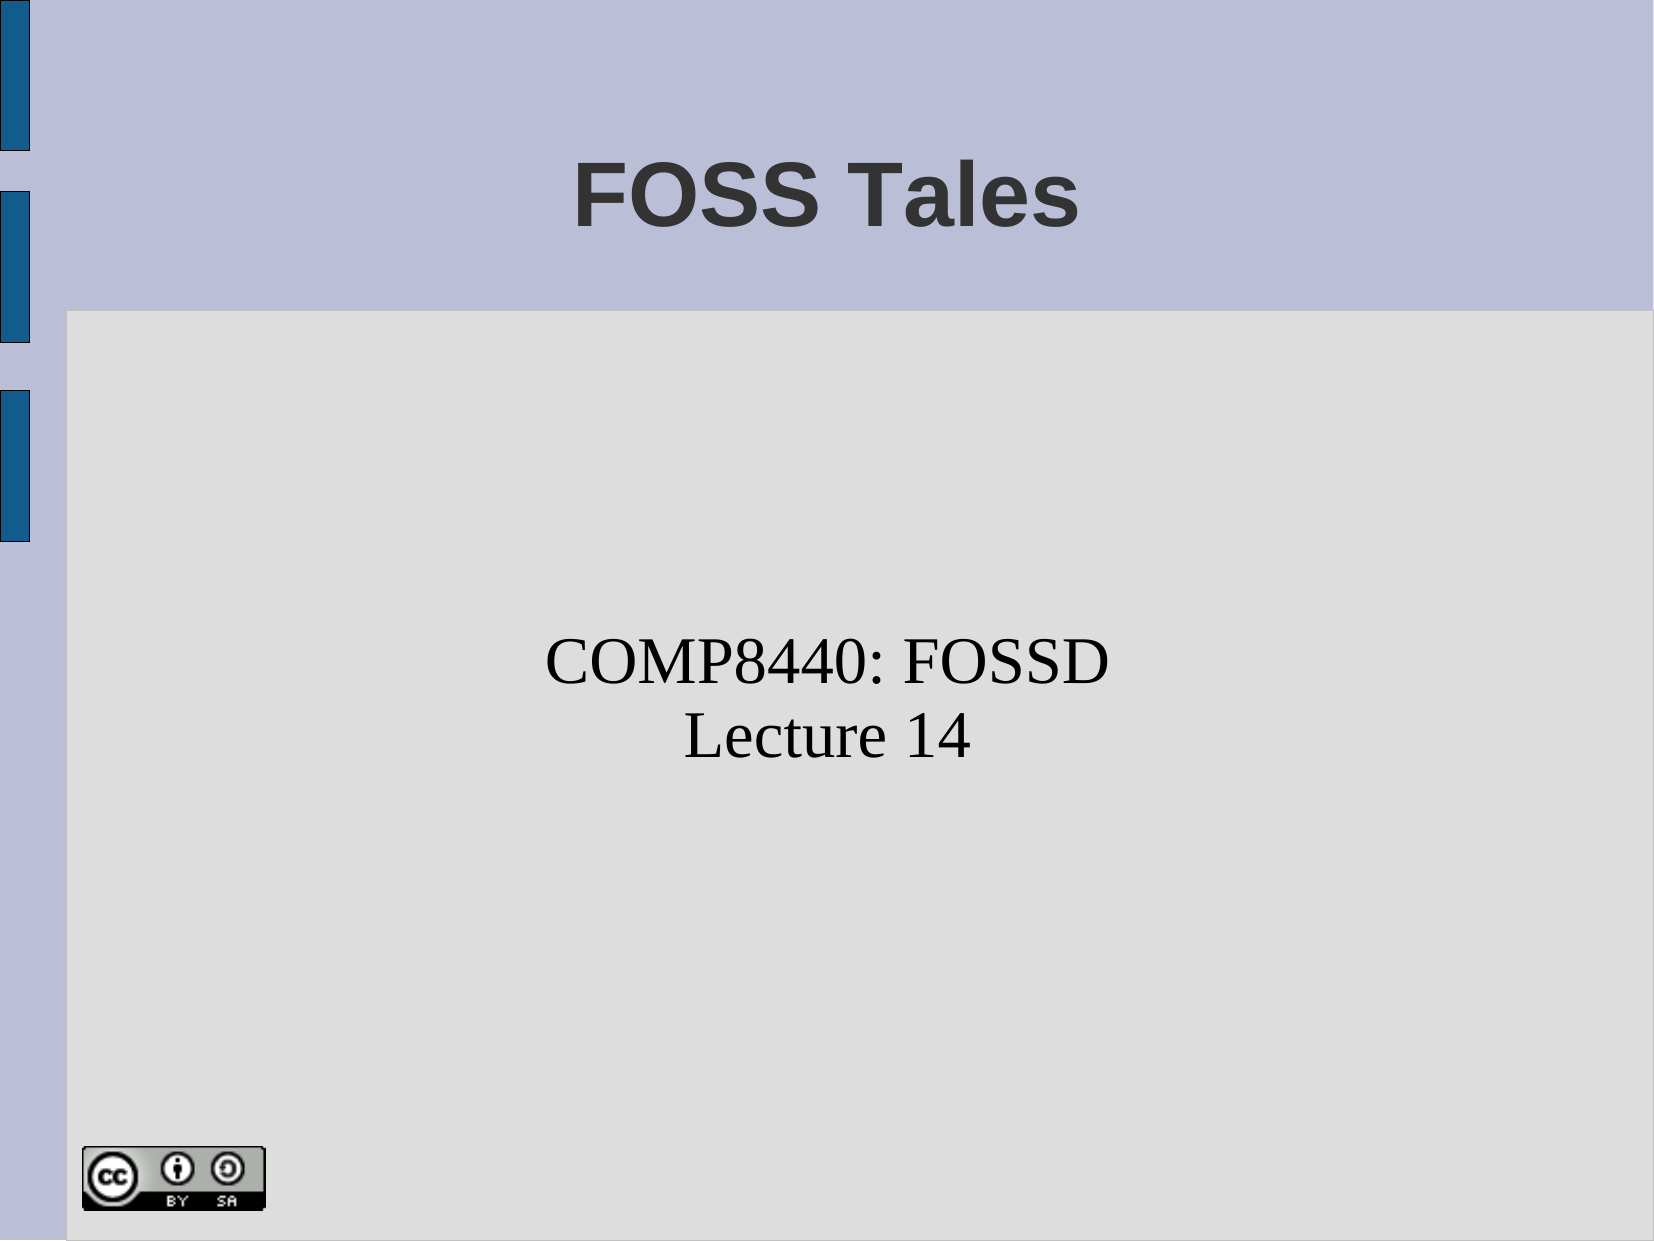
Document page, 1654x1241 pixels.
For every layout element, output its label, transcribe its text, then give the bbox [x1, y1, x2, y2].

title FOSS Tales [121, 91, 1534, 299]
subtitle COMP8440: FOSSD Lecture 14 [121, 344, 1534, 1127]
picture [82, 1146, 266, 1211]
